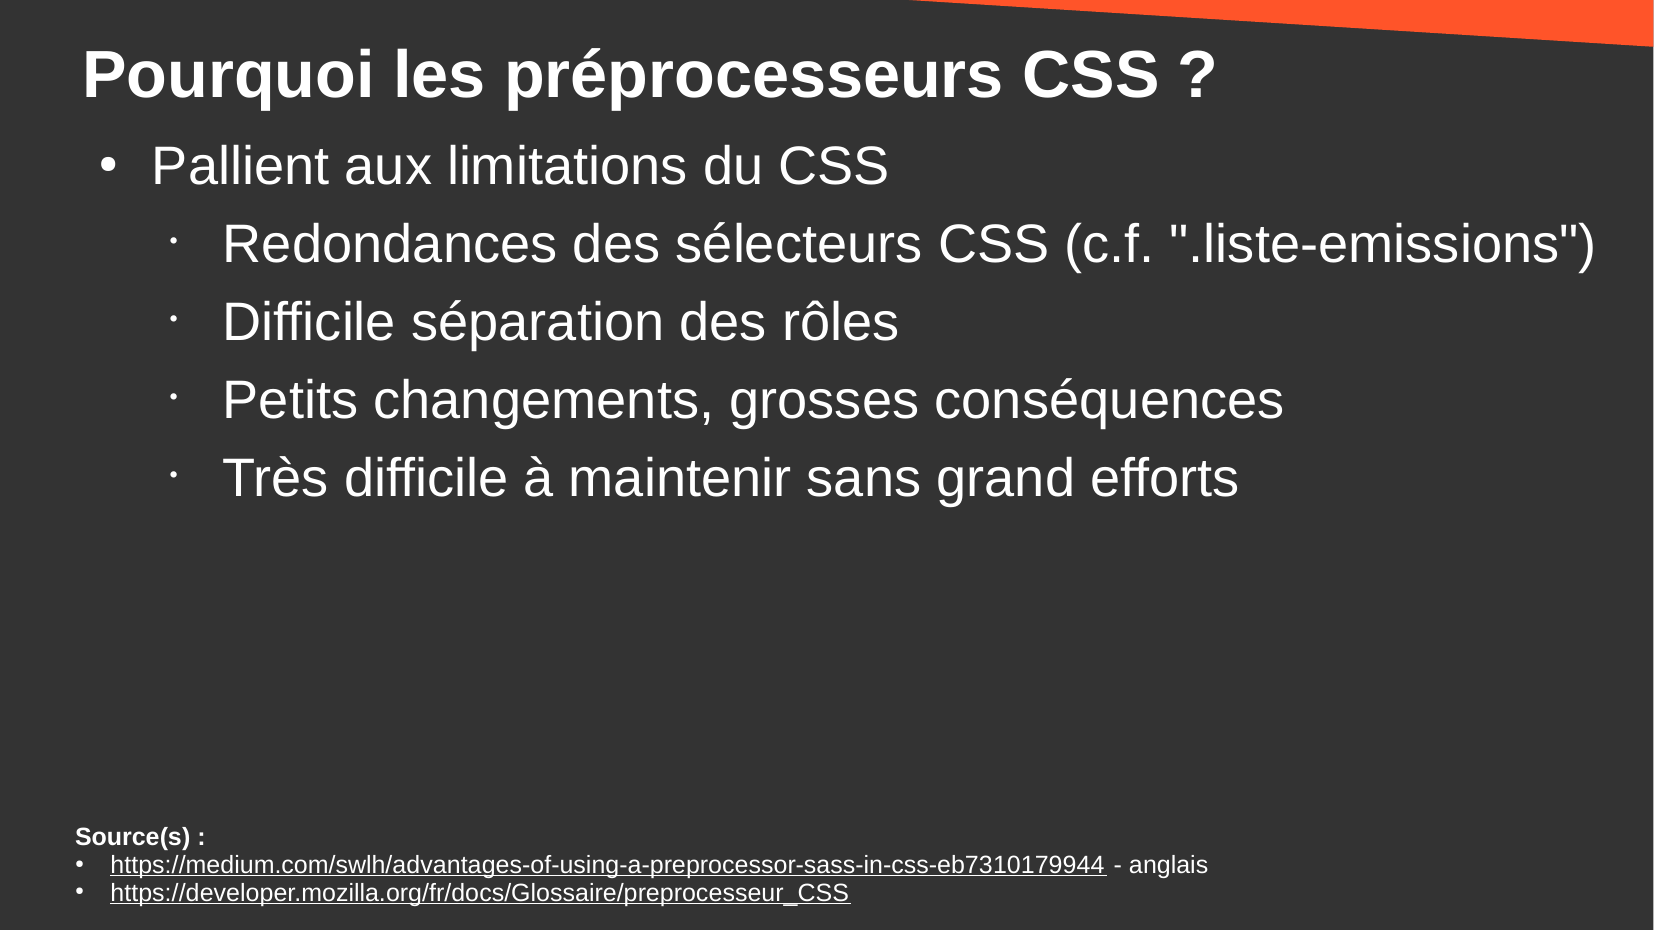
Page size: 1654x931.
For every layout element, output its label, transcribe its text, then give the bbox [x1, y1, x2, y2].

text_box Source(s) : https://medium.com/swlh/advantages-of-using-a-preprocessor-sass-in-css-eb7310179944 - anglais https://developer.mozilla.org/fr/docs/Glossaire/preprocesseur_CSS [60, 814, 1546, 914]
list Pallient aux limitations du CSS Redondances des sélecteurs CSS (c.f. ".liste-emissions") Difficile séparation des rôles Petits changements, grosses conséquences Très difficile à maintenir sans grand efforts [80, 135, 1620, 638]
title Pourquoi les préprocesseurs CSS ? [82, 37, 1571, 114]
text_box [908, 0, 1654, 47]
